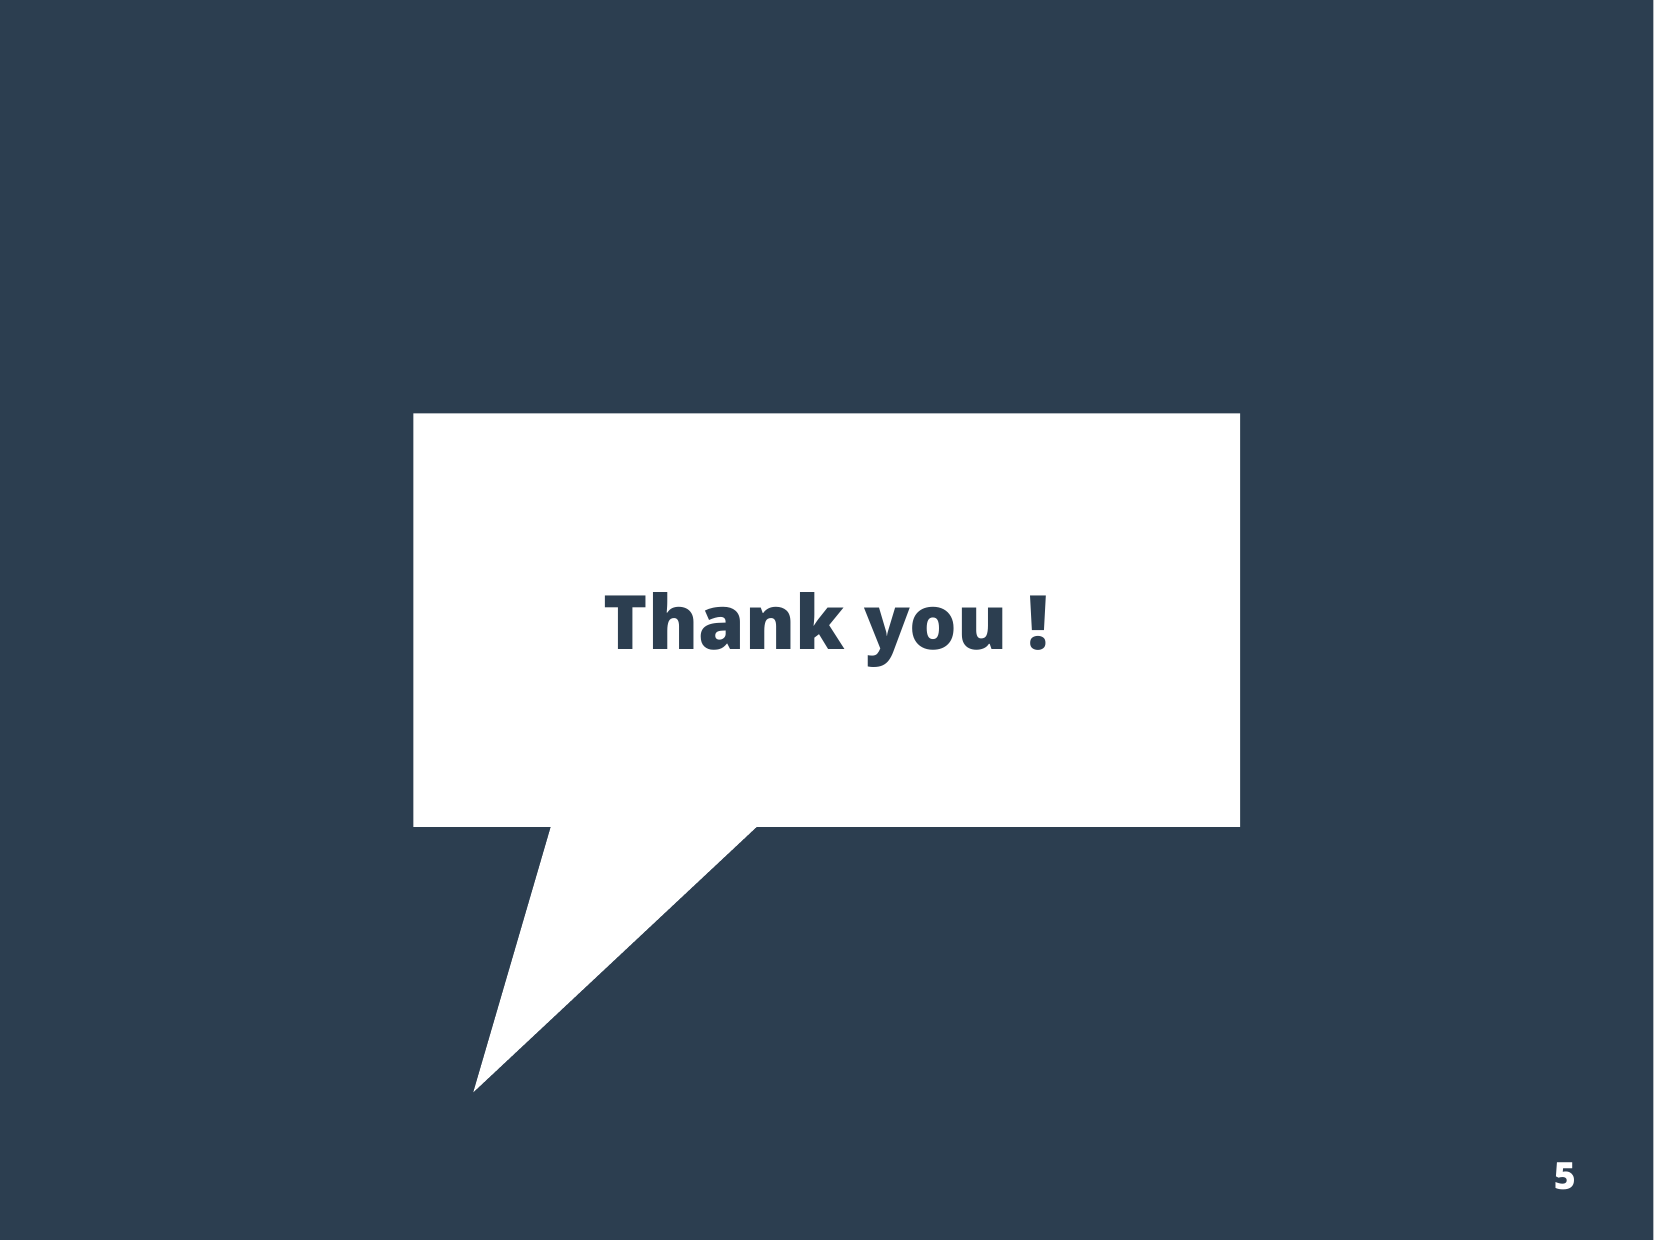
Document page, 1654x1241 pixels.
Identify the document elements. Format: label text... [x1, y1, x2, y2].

title Thank you ! [442, 442, 1211, 798]
